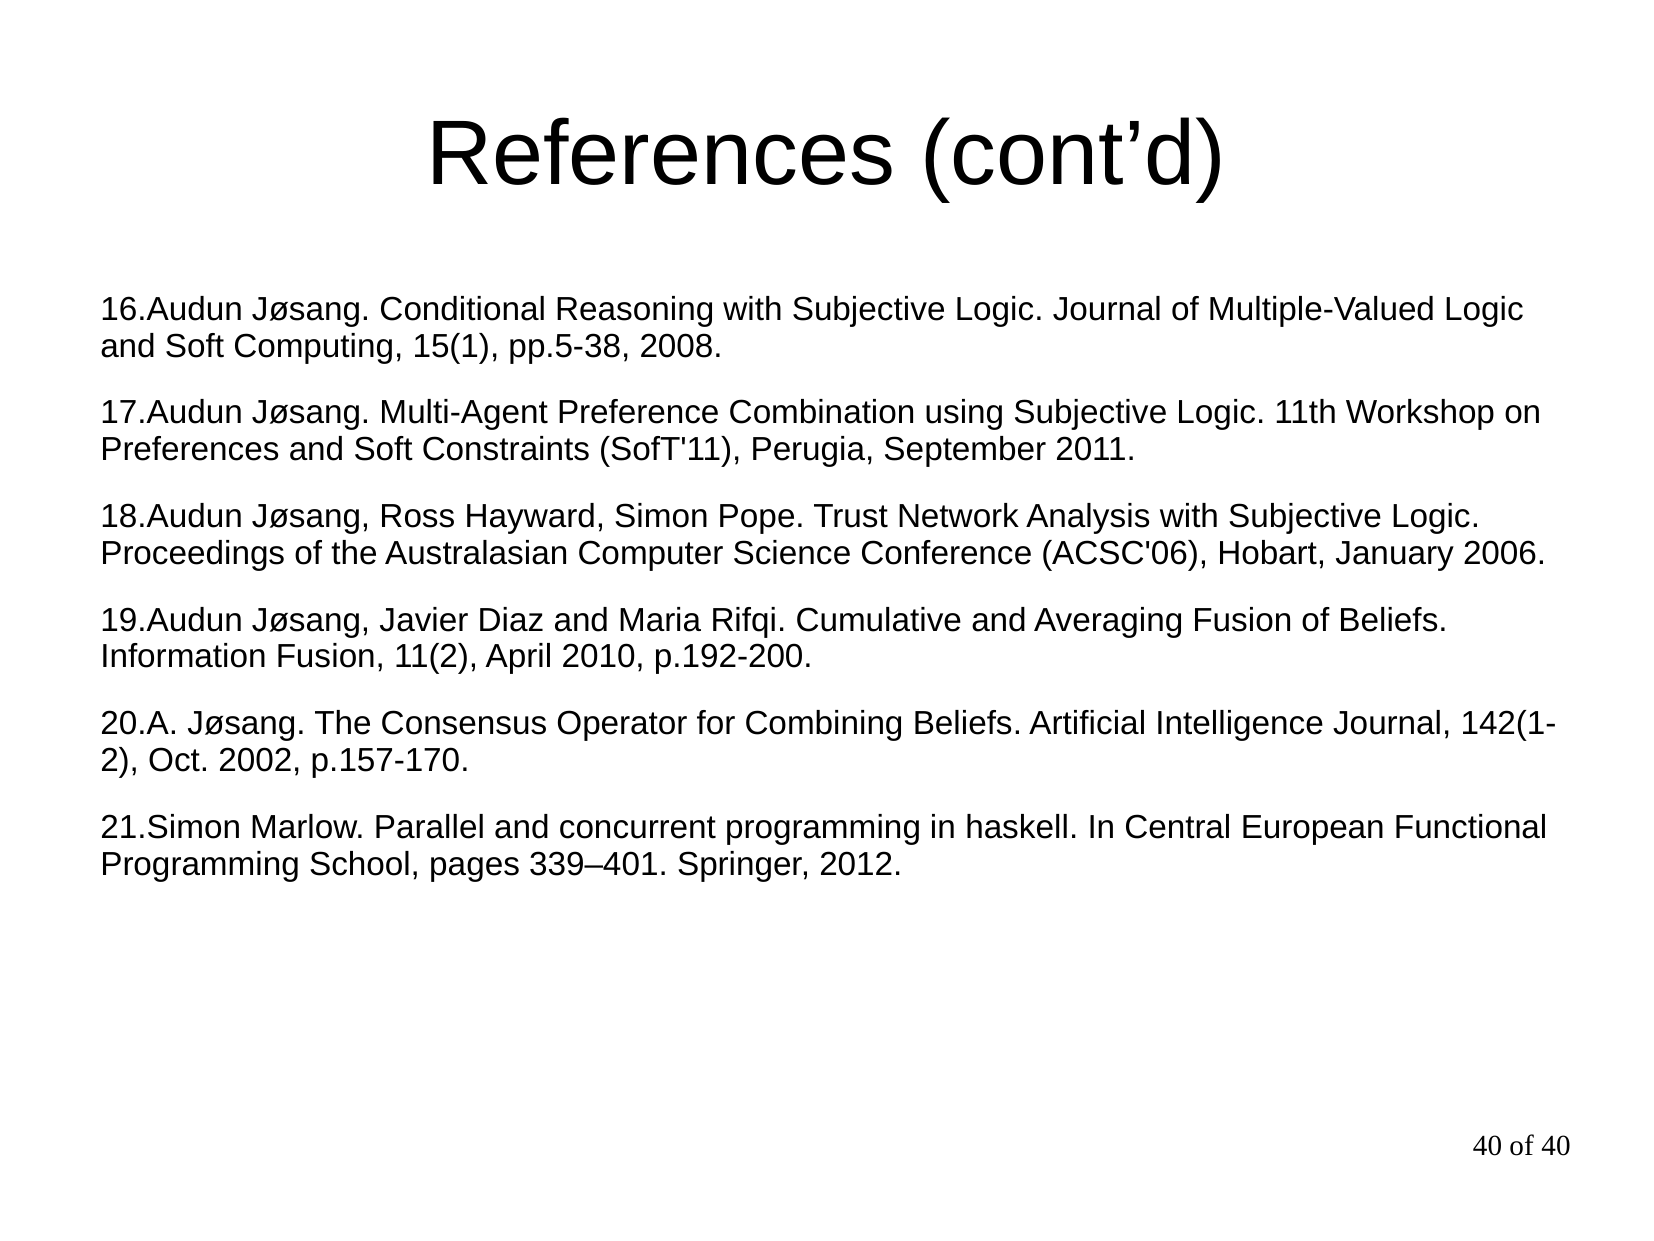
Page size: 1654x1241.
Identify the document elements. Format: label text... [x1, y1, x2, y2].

title References (cont’d) [82, 49, 1571, 257]
list Audun Jøsang. Conditional Reasoning with Subjective Logic. Journal of Multiple-Valued Logic and Soft Computing, 15(1), pp.5-38, 2008. Audun Jøsang. Multi-Agent Preference Combination using Subjective Logic. 11th Workshop on Preferences and Soft Constraints (SofT'11), Perugia, September 2011. Audun Jøsang, Ross Hayward, Simon Pope. Trust Network Analysis with Subjective Logic. Proceedings of the Australasian Computer Science Conference (ACSC'06), Hobart, January 2006. Audun Jøsang, Javier Diaz and Maria Rifqi. Cumulative and Averaging Fusion of Beliefs. Information Fusion, 11(2), April 2010, p.192-200. A. Jøsang. The Consensus Operator for Combining Beliefs. Artificial Intelligence Journal, 142(1-2), Oct. 2002, p.157-170. Simon Marlow. Parallel and concurrent programming in haskell. In Central European Functional Programming School, pages 339–401. Springer, 2012. [82, 290, 1571, 1010]
